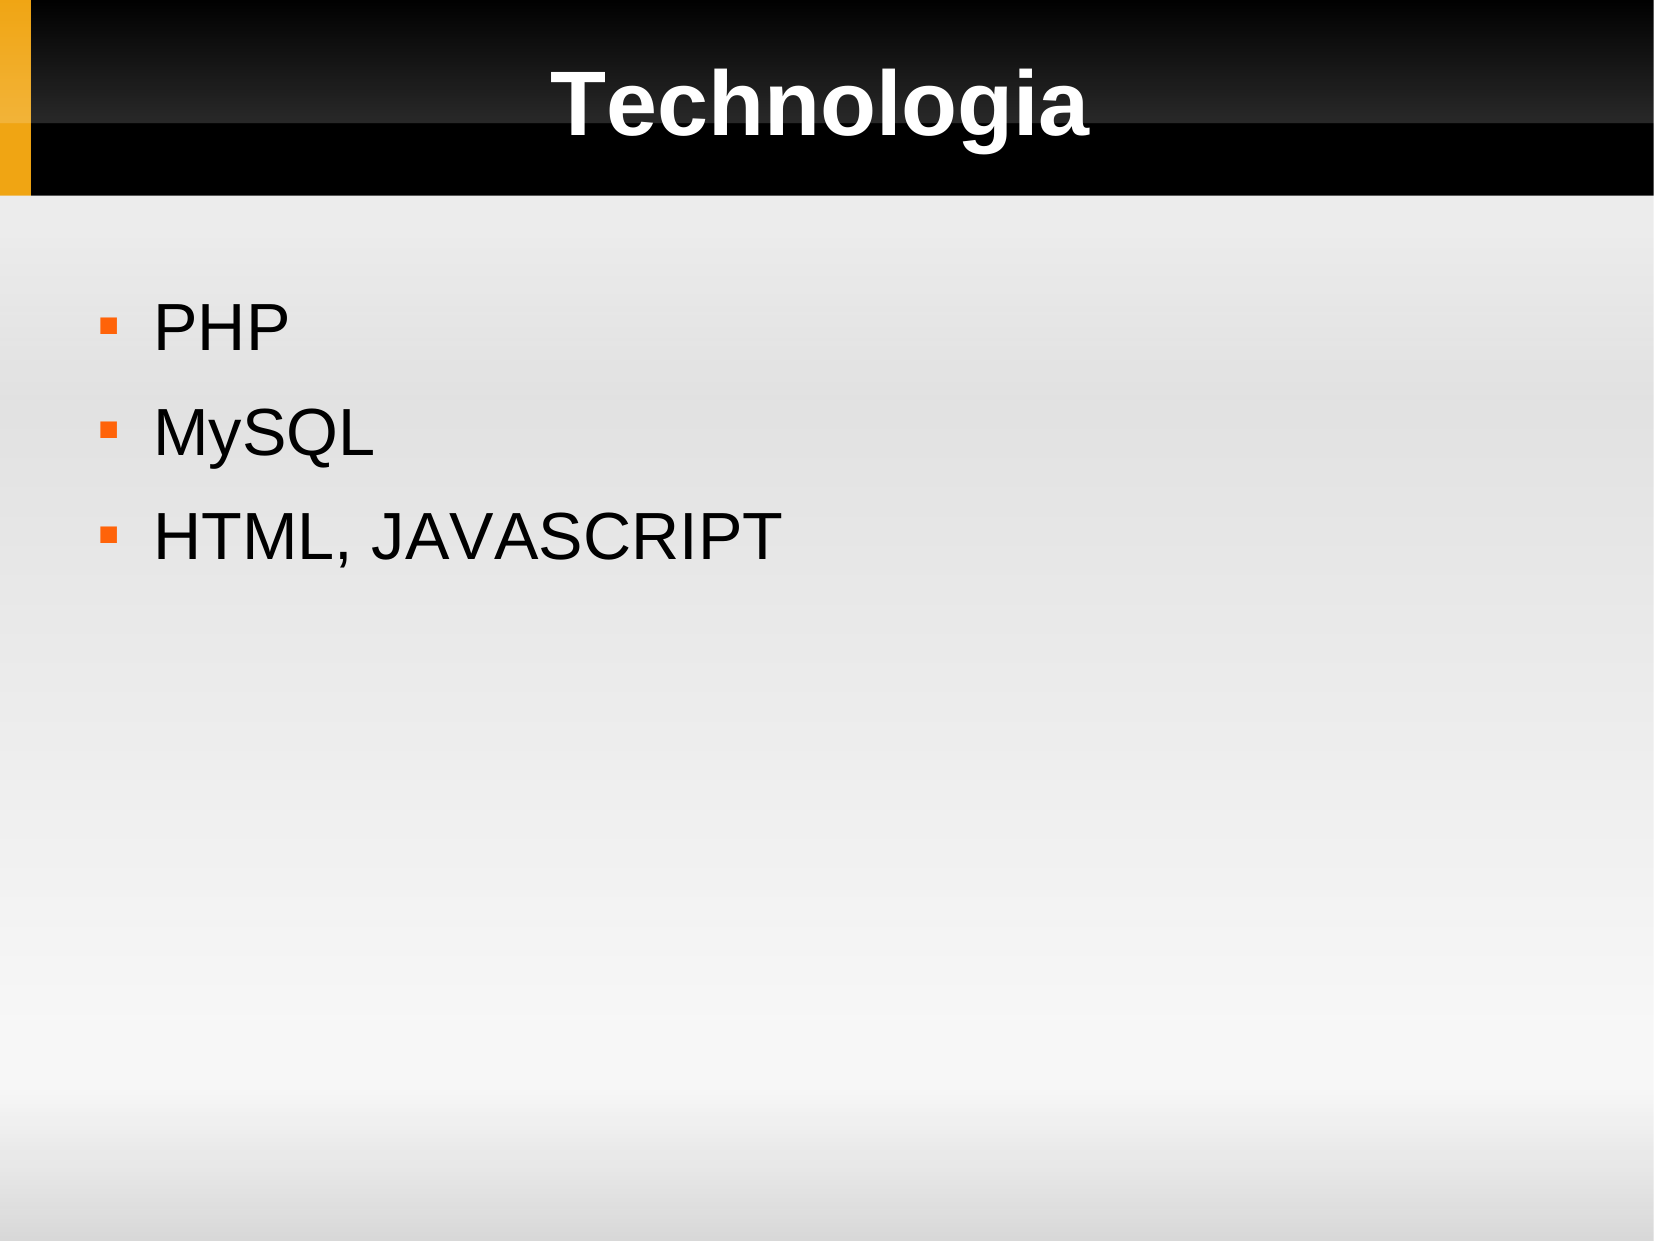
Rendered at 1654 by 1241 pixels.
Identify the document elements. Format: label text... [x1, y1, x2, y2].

picture [0, 0, 1654, 1241]
title Technologia [76, 0, 1565, 208]
list PHP MySQL HTML, JAVASCRIPT [82, 290, 1571, 1109]
